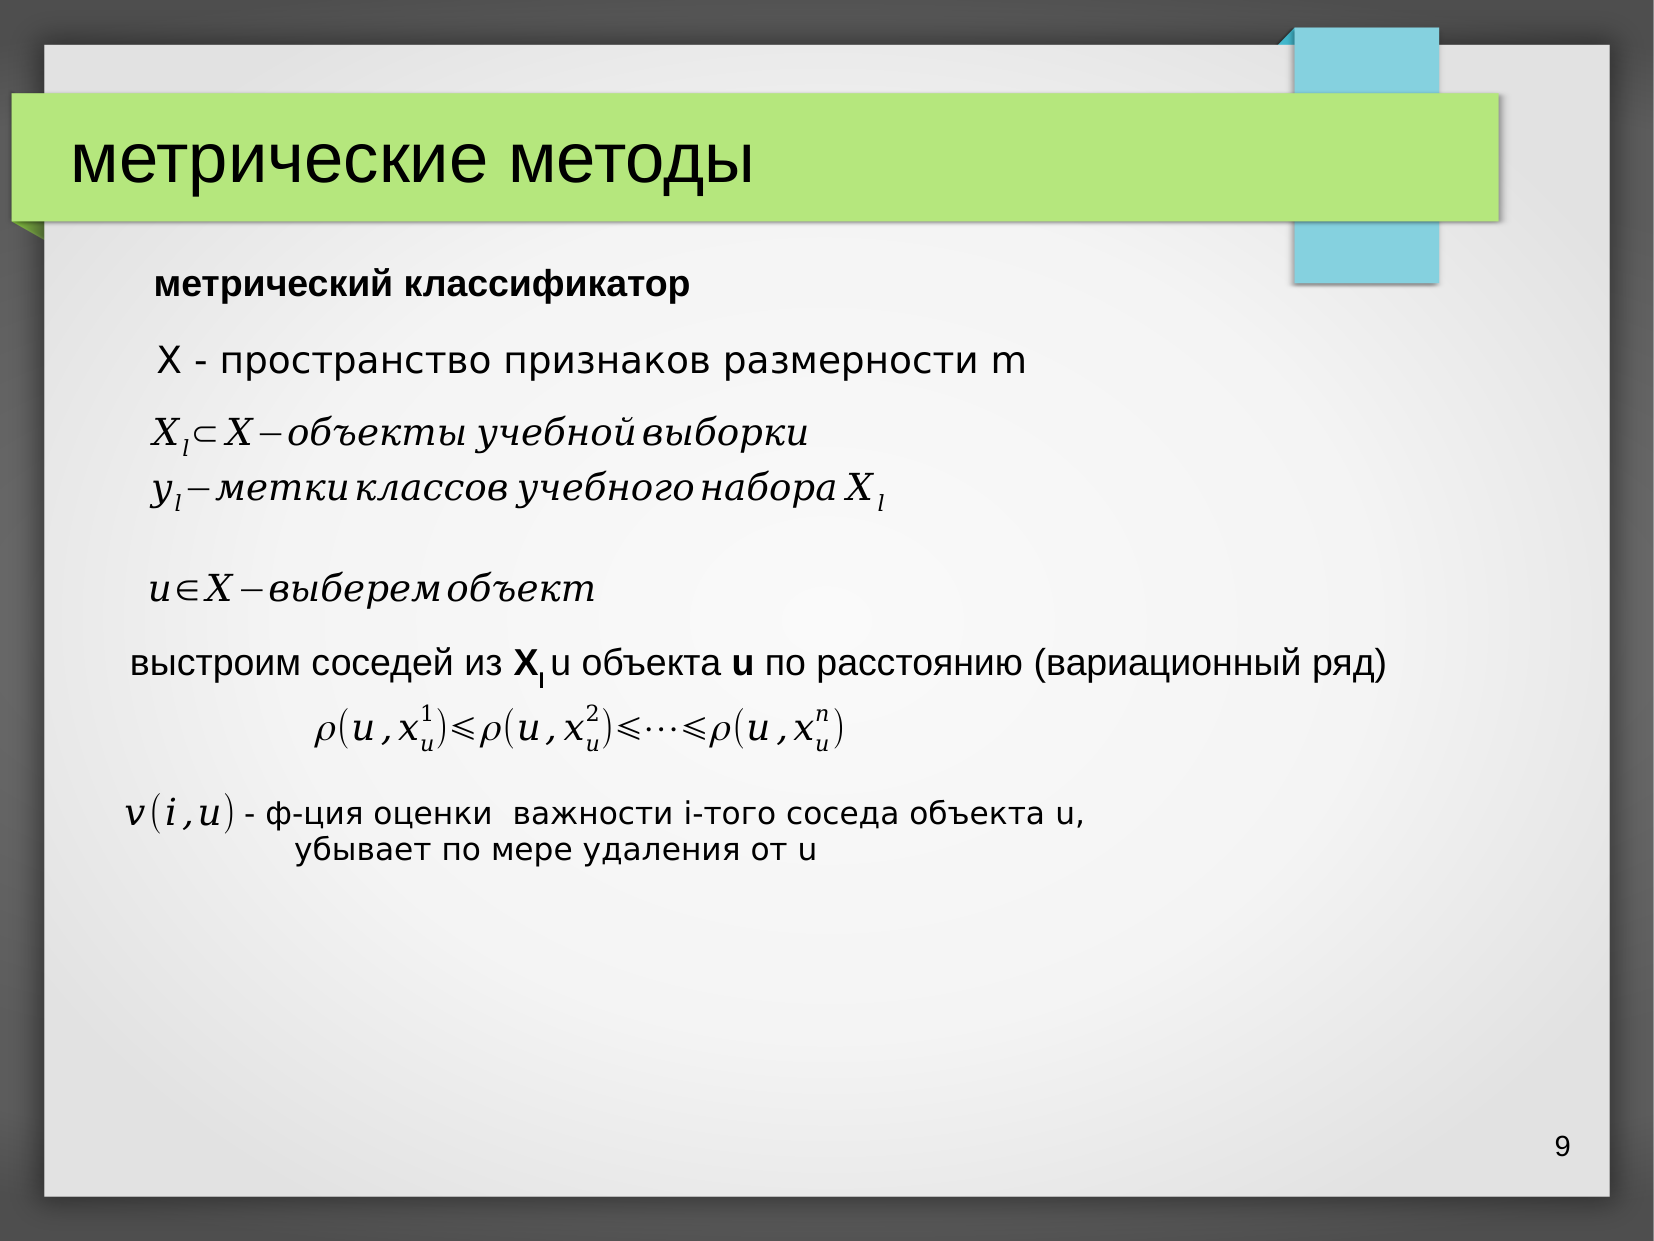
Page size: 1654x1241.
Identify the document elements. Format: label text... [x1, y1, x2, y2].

chart [118, 791, 219, 837]
text_box X - пространство признаков размерности m [141, 331, 1043, 392]
chart [141, 466, 891, 516]
subtitle метрический классификатор [153, 259, 815, 307]
picture [0, 0, 1654, 1241]
chart [307, 701, 851, 756]
chart [141, 566, 604, 611]
chart [141, 410, 816, 461]
text_box выстроим соседей из Xl u объекта u по расстоянию (вариационный ряд) [129, 637, 1512, 697]
title метрические методы [70, 118, 1205, 199]
text_box - ф-ция оценки важности i-того соседа объекта u, убывает по мере удаления от u [219, 787, 1123, 879]
